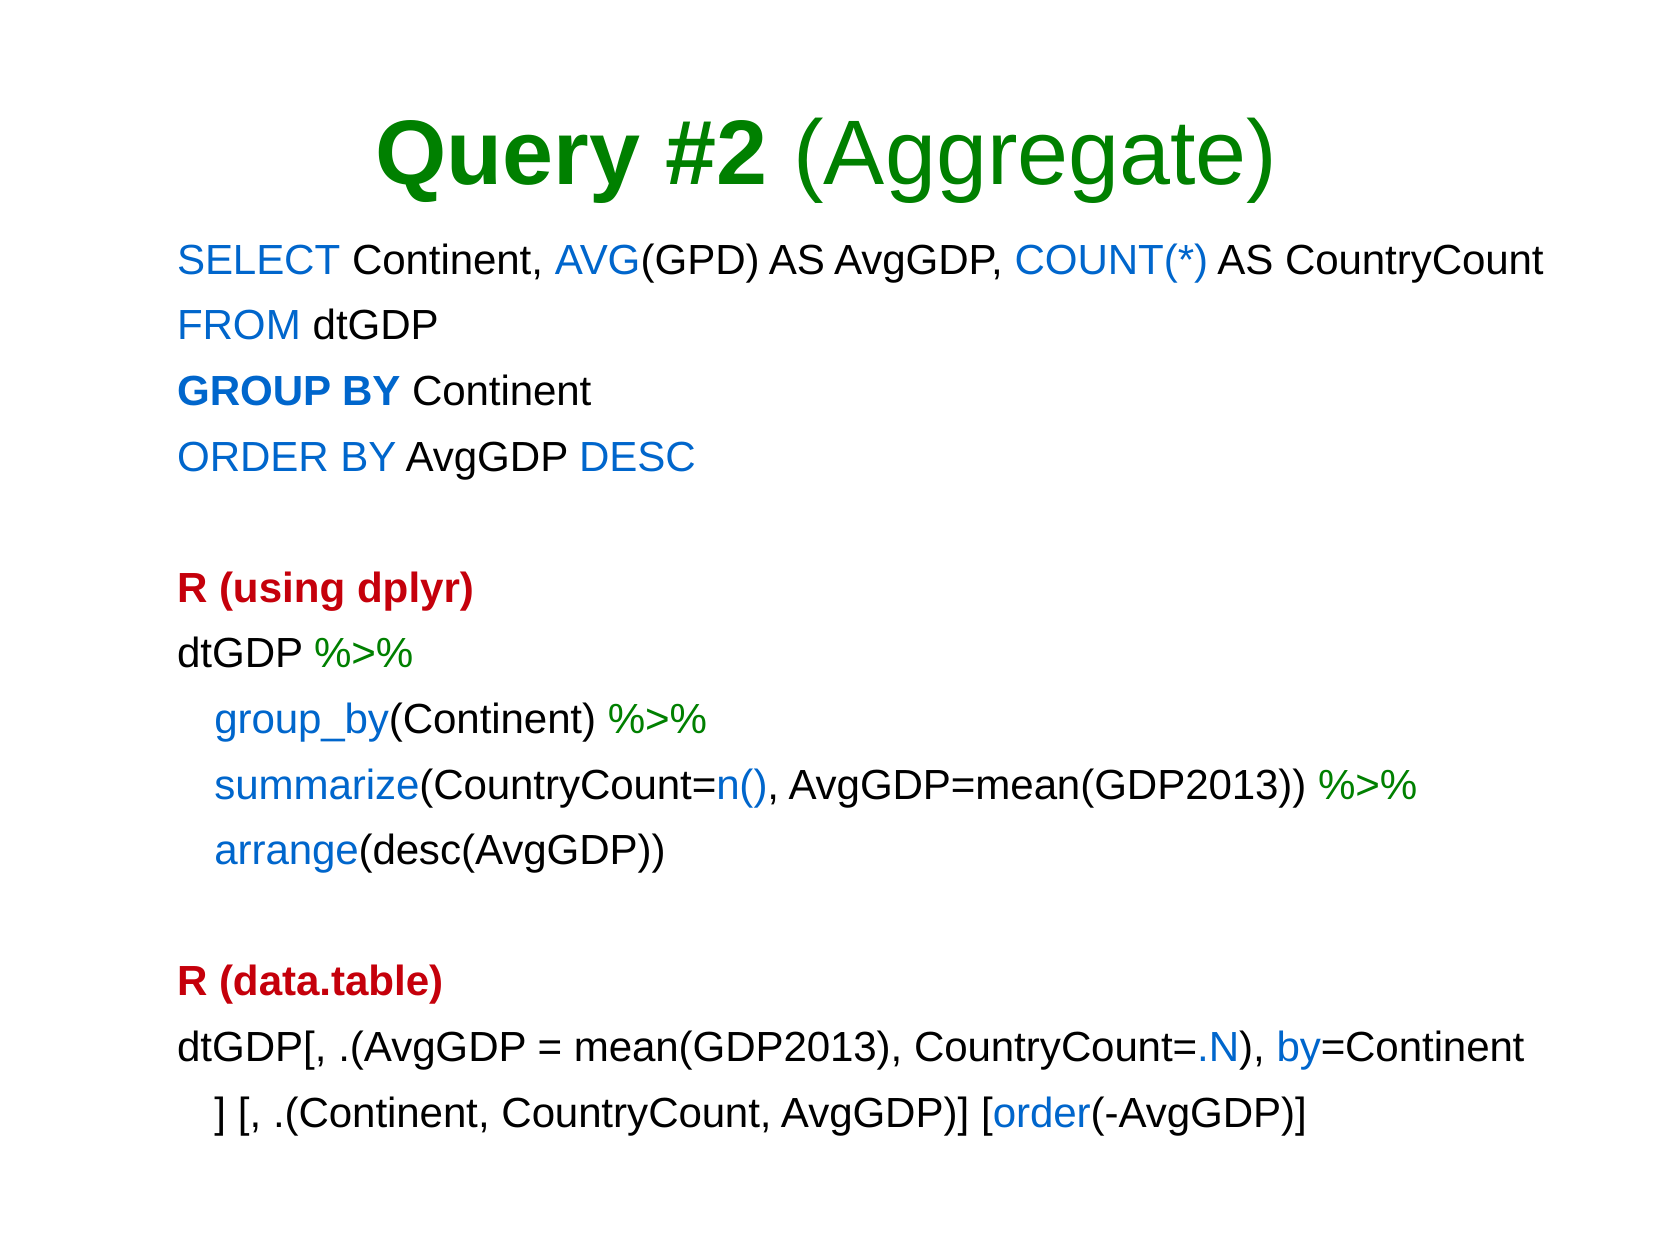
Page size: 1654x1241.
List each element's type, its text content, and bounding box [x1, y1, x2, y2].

list SELECT Continent, AVG(GPD) AS AvgGDP, COUNT(*) AS CountryCount FROM dtGDP GROUP BY Continent ORDER BY AvgGDP DESC R (using dplyr) dtGDP %>% group_by(Continent) %>% summarize(CountryCount=n(), AvgGDP=mean(GDP2013)) %>% arrange(desc(AvgGDP)) R (data.table) dtGDP[, .(AvgGDP = mean(GDP2013), CountryCount=.N), by=Continent ] [, .(Continent, CountryCount, AvgGDP)] [order(-AvgGDP)] [177, 236, 1595, 1151]
title Query #2 (Aggregate) [82, 49, 1571, 257]
